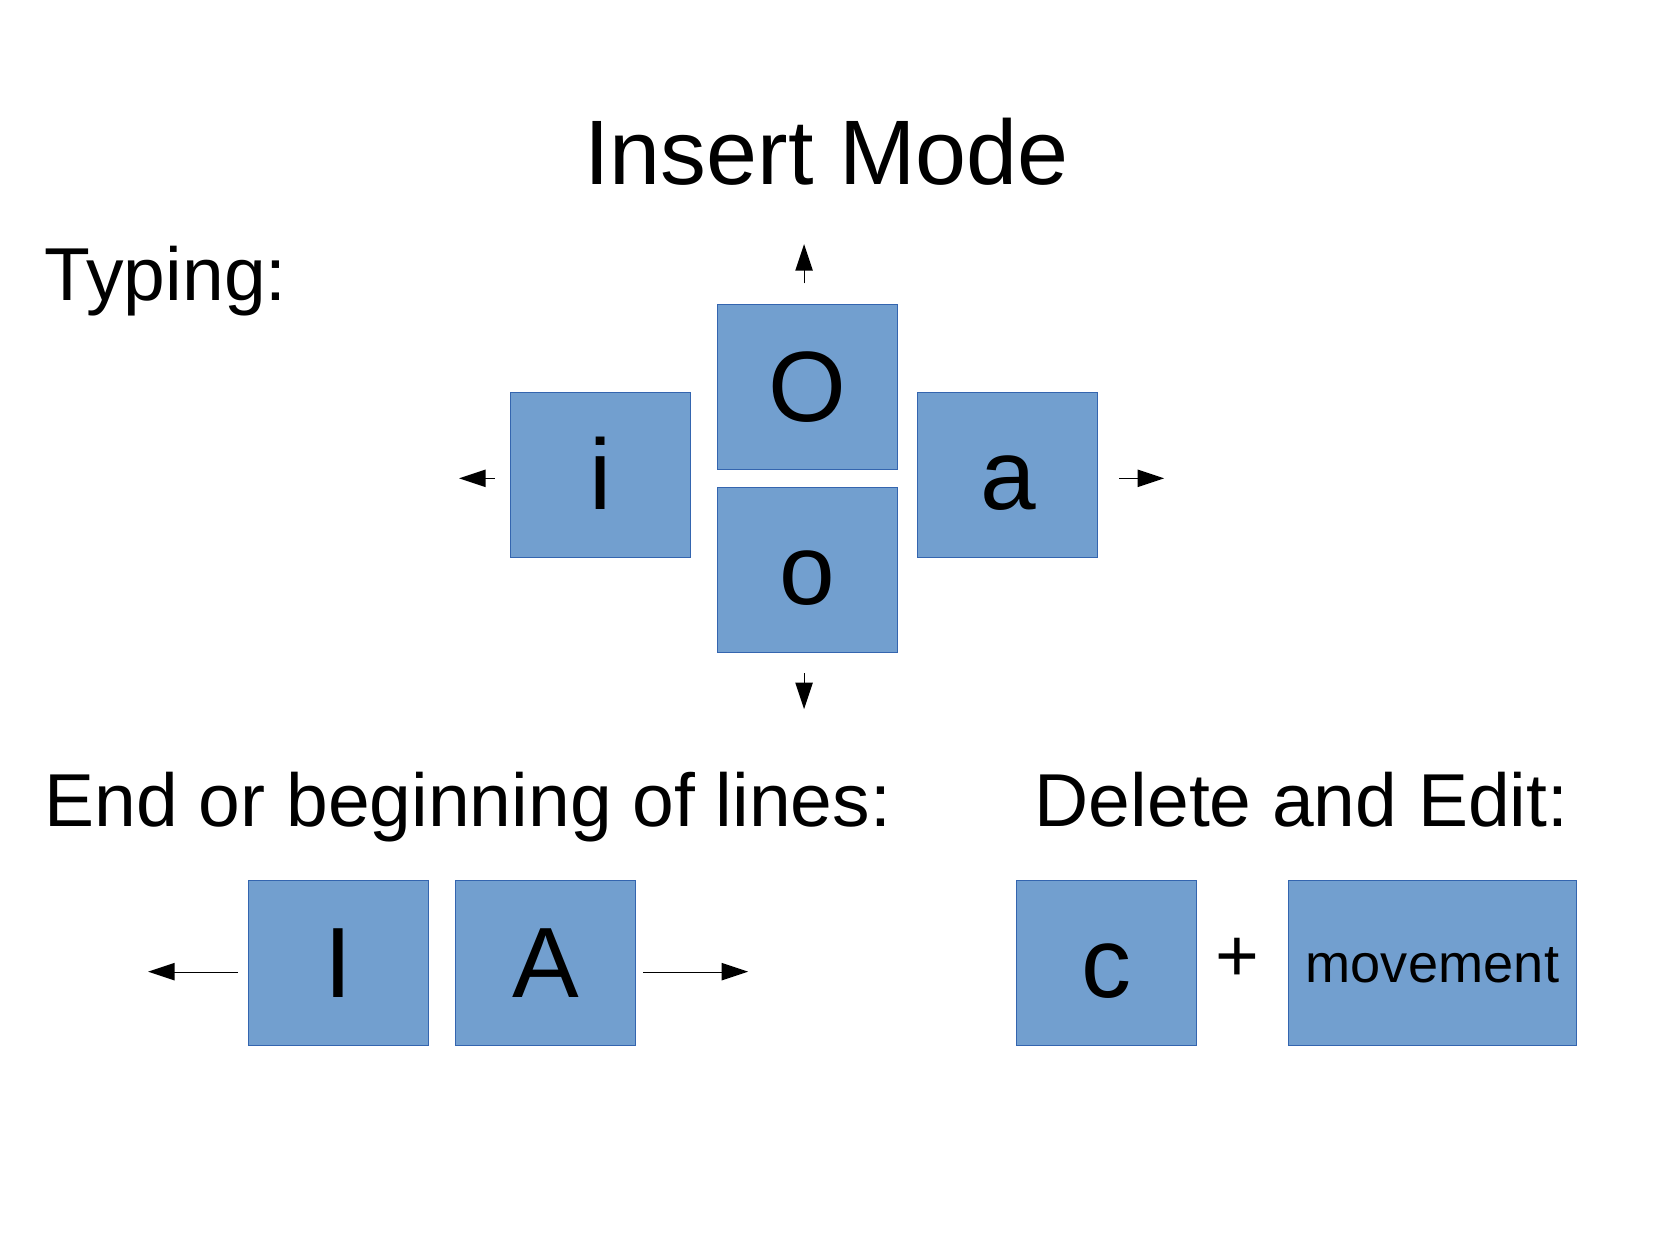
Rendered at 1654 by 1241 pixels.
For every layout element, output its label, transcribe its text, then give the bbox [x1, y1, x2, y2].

text_box i [510, 392, 691, 558]
text_box Delete and Edit: [1020, 750, 1590, 859]
title Insert Mode [82, 49, 1571, 257]
text_box I [248, 880, 429, 1046]
text_box movement [1288, 880, 1577, 1046]
text_box + [1200, 906, 1288, 1015]
text_box a [917, 392, 1098, 558]
text_box O [717, 304, 898, 470]
text_box End or beginning of lines: [30, 750, 946, 859]
text_box o [717, 487, 898, 653]
text_box c [1016, 880, 1197, 1046]
text_box A [455, 880, 636, 1046]
text_box Typing: [30, 225, 466, 333]
